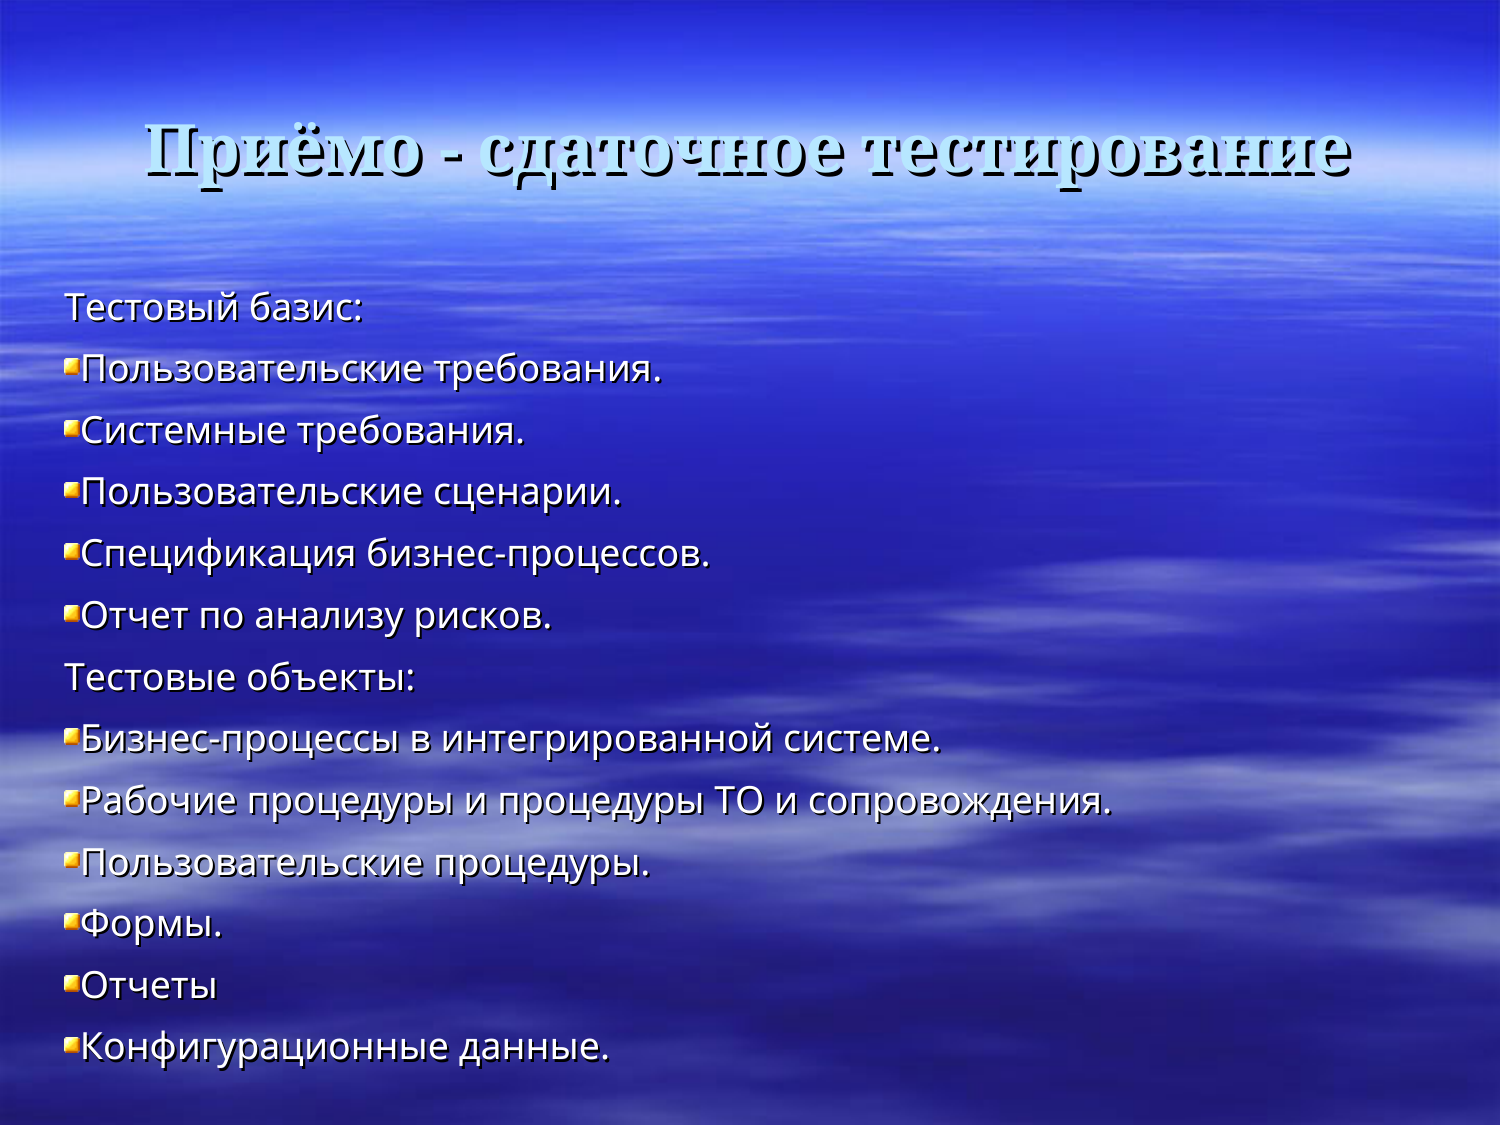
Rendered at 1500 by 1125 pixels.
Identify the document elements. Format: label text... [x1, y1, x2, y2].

list Тестовый базис: Пользовательские требования. Системные требования. Пользовательские сценарии. Спецификация бизнес-процессов. Отчет по анализу рисков. Тестовые объекты: Бизнес-процессы в интегрированной системе. Рабочие процедуры и процедуры ТО и сопровождения. Пользовательские процедуры. Формы. Отчеты Конфигурационные данные. [49, 274, 1451, 1076]
title Приёмо - сдаточное тестирование [49, 28, 1446, 264]
picture [0, 0, 1500, 1125]
